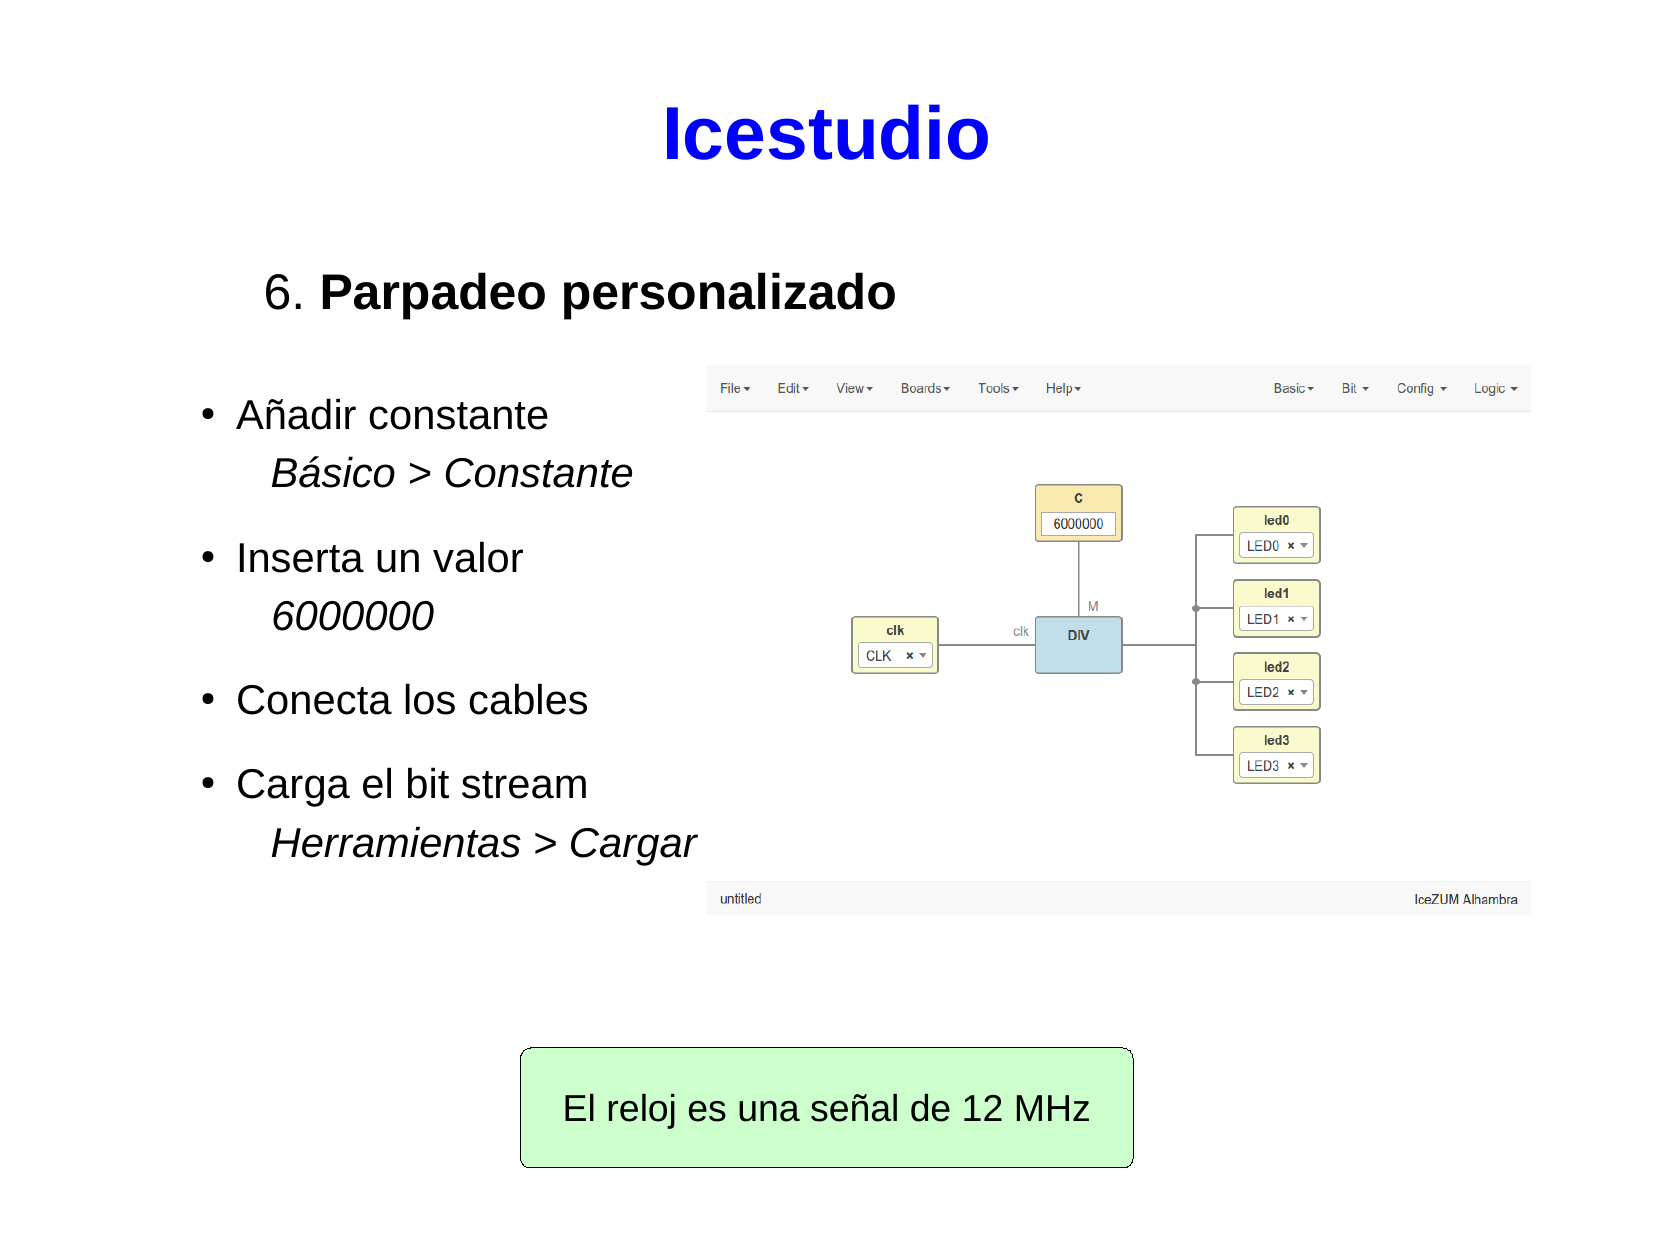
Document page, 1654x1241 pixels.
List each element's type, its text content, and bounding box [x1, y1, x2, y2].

text_box 6. Parpadeo personalizado [165, 239, 736, 345]
text_box Añadir constante Básico > Constante Inserta un valor 6000000 Conecta los cables Carga el bit stream Herramientas > Cargar [185, 384, 1486, 1192]
text_box El reloj es una señal de 12 MHz [520, 1047, 1134, 1168]
picture [706, 365, 1531, 916]
title Icestudio [82, 30, 1571, 238]
